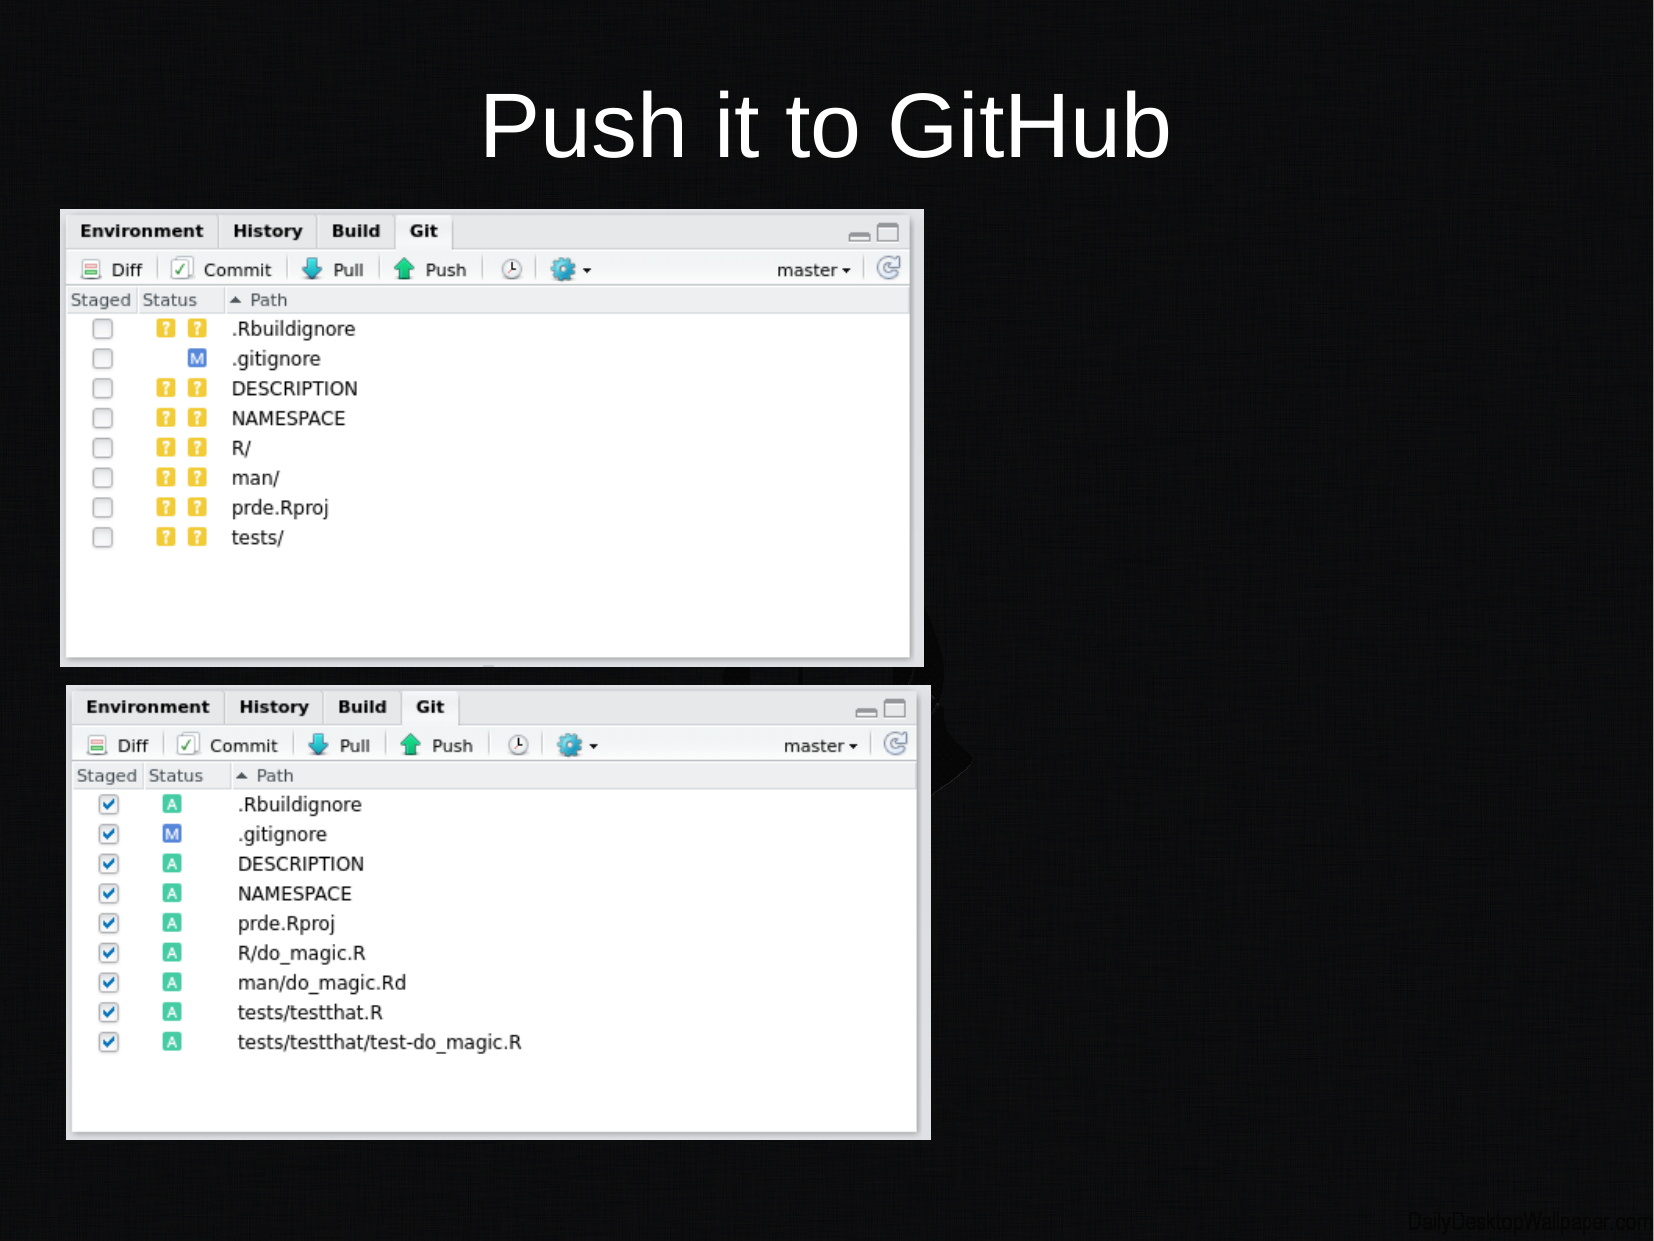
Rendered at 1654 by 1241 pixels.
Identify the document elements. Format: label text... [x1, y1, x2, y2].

picture [0, 0, 1654, 1241]
title Push it to GitHub [389, 47, 1264, 205]
